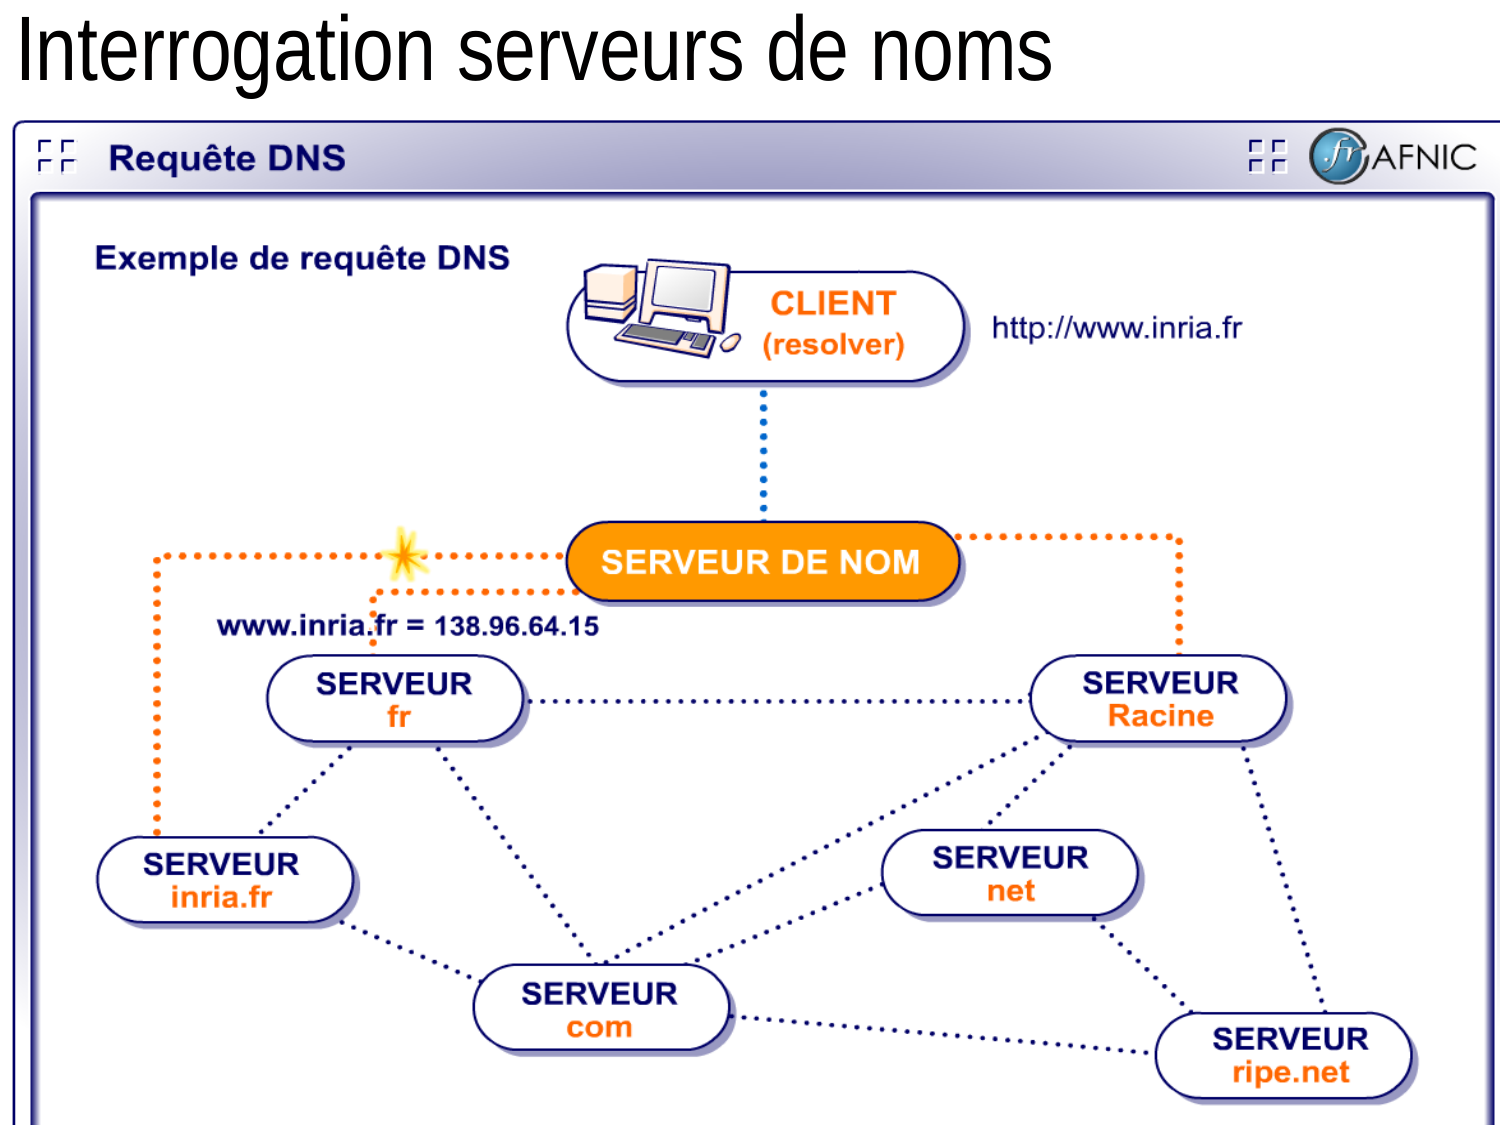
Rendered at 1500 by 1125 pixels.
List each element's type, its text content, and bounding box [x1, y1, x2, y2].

chart [0, 118, 1500, 1125]
title Interrogation serveurs de noms [0, 0, 1463, 118]
